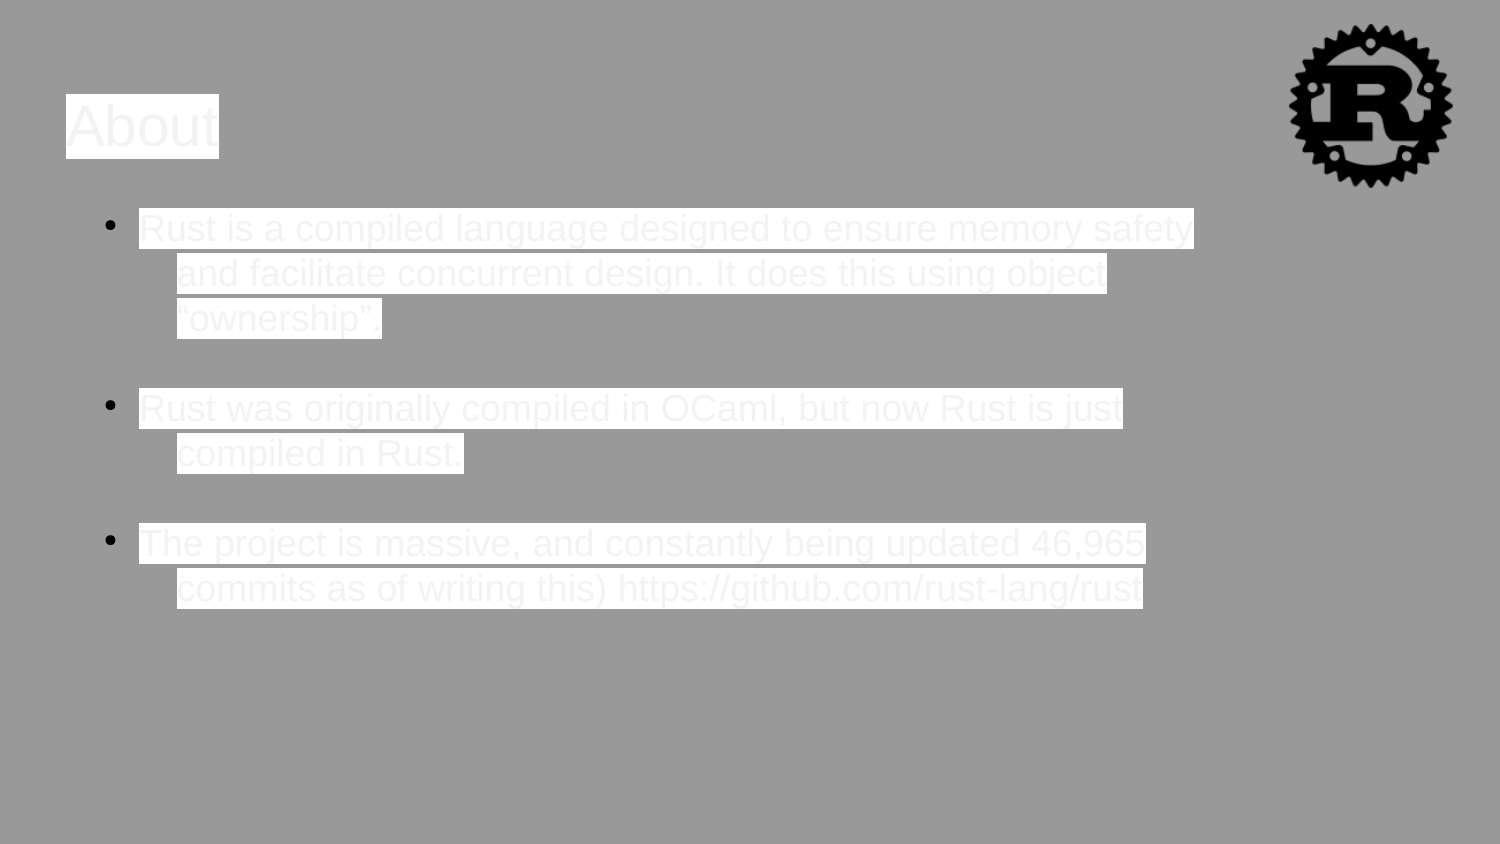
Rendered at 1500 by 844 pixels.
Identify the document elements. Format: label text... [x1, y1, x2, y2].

list Rust is a compiled language designed to ensure memory safety and facilitate concurrent design. It does this using object “ownership”. Rust was originally compiled in OCaml, but now Rust is just compiled in Rust. The project is massive, and constantly being updated 46,965 commits as of writing this) https://github.com/rust-lang/rust [51, 189, 1240, 750]
title About [51, 72, 1288, 167]
picture [1288, 23, 1454, 190]
